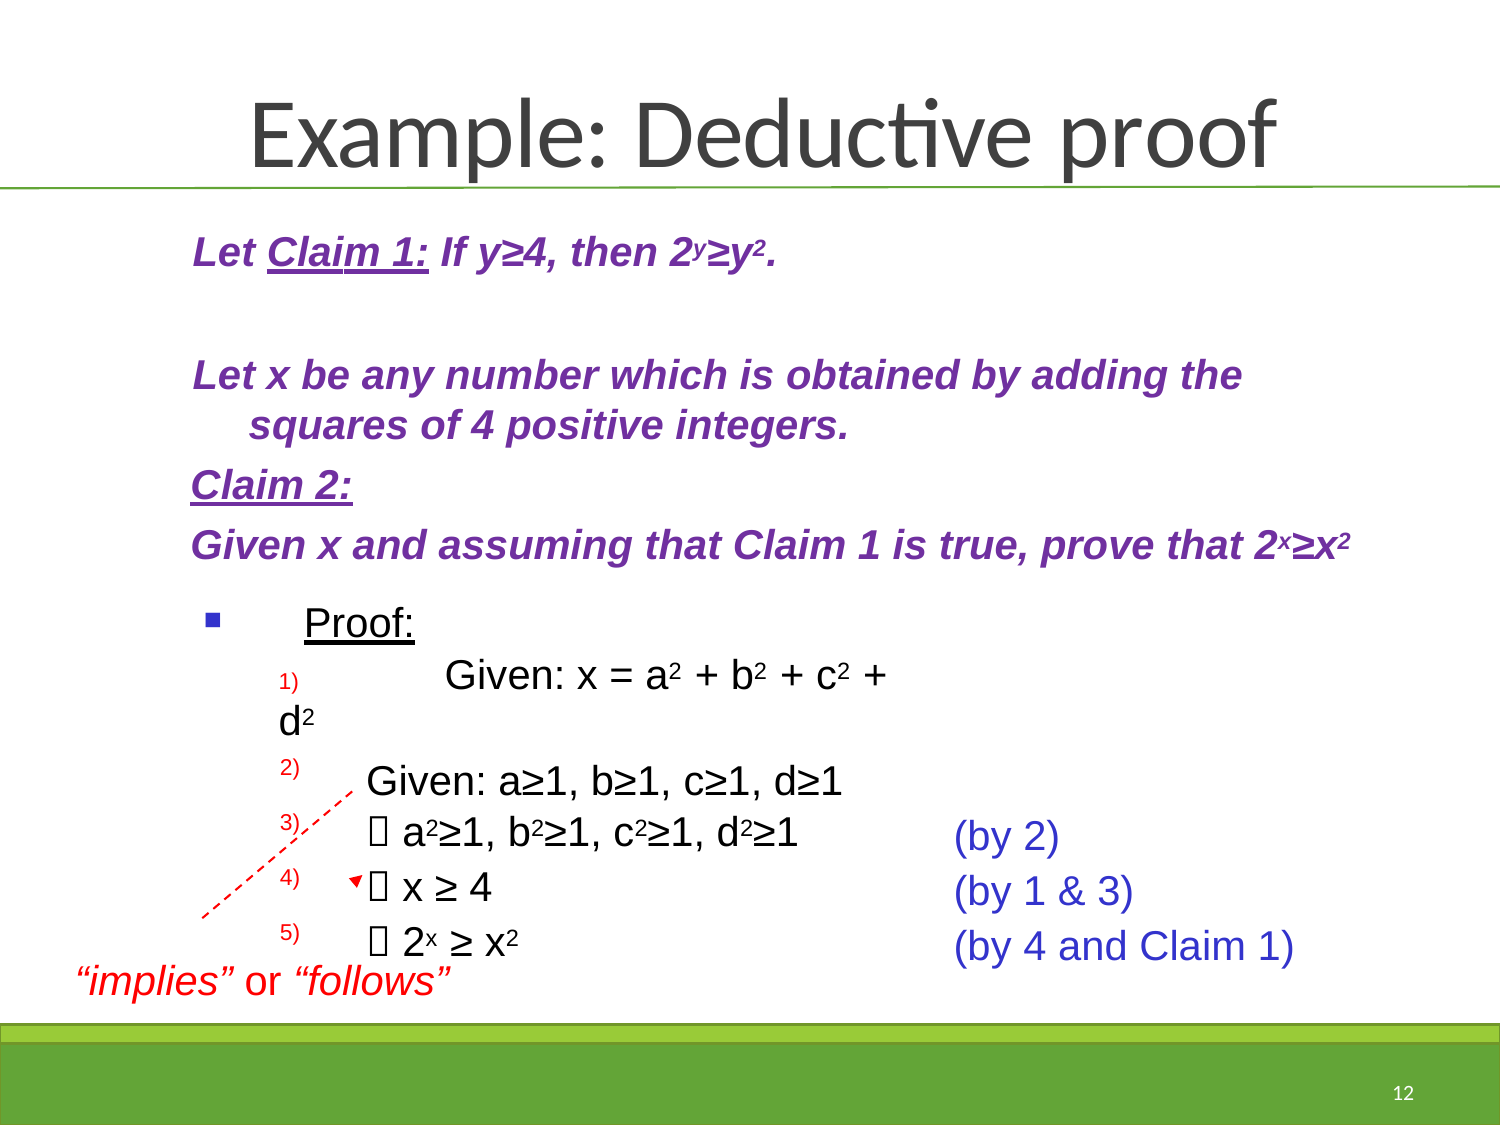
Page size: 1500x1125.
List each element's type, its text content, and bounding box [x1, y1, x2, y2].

table_cell 4) [200, 865, 333, 919]
table_cell 5) [200, 919, 333, 979]
table_cell  2x ≥ x2 [333, 919, 906, 979]
slide_number <number> [1373, 762, 1414, 1125]
table_cell Given: a≥1, b≥1, c≥1, d≥1 [333, 755, 906, 810]
text_box “implies” or “follows” [72, 954, 450, 1005]
table_header [906, 600, 1297, 810]
table_cell 3) [200, 810, 333, 865]
table_cell (by 1 & 3) [906, 865, 1297, 919]
table_header Proof: 1) Given: x = a2 + b2 + c2 + d2 [200, 600, 906, 755]
table_cell  x ≥ 4 [333, 865, 906, 919]
table_cell (by 4 and Claim 1) [906, 919, 1297, 979]
table_cell (by 2) [906, 810, 1297, 865]
table_cell 2) [200, 755, 333, 810]
table_cell  a2≥1, b2≥1, c2≥1, d2≥1 [333, 810, 906, 865]
title Example: Deductive proof [72, 0, 1423, 188]
text_box Let Claim 1: If y≥4, then 2y≥y2. Let x be any number which is obtained by adding the squares of 4 positive integers. Claim 2: Given x and assuming that Claim 1 is true, prove that 2x≥x2 [190, 224, 1414, 568]
